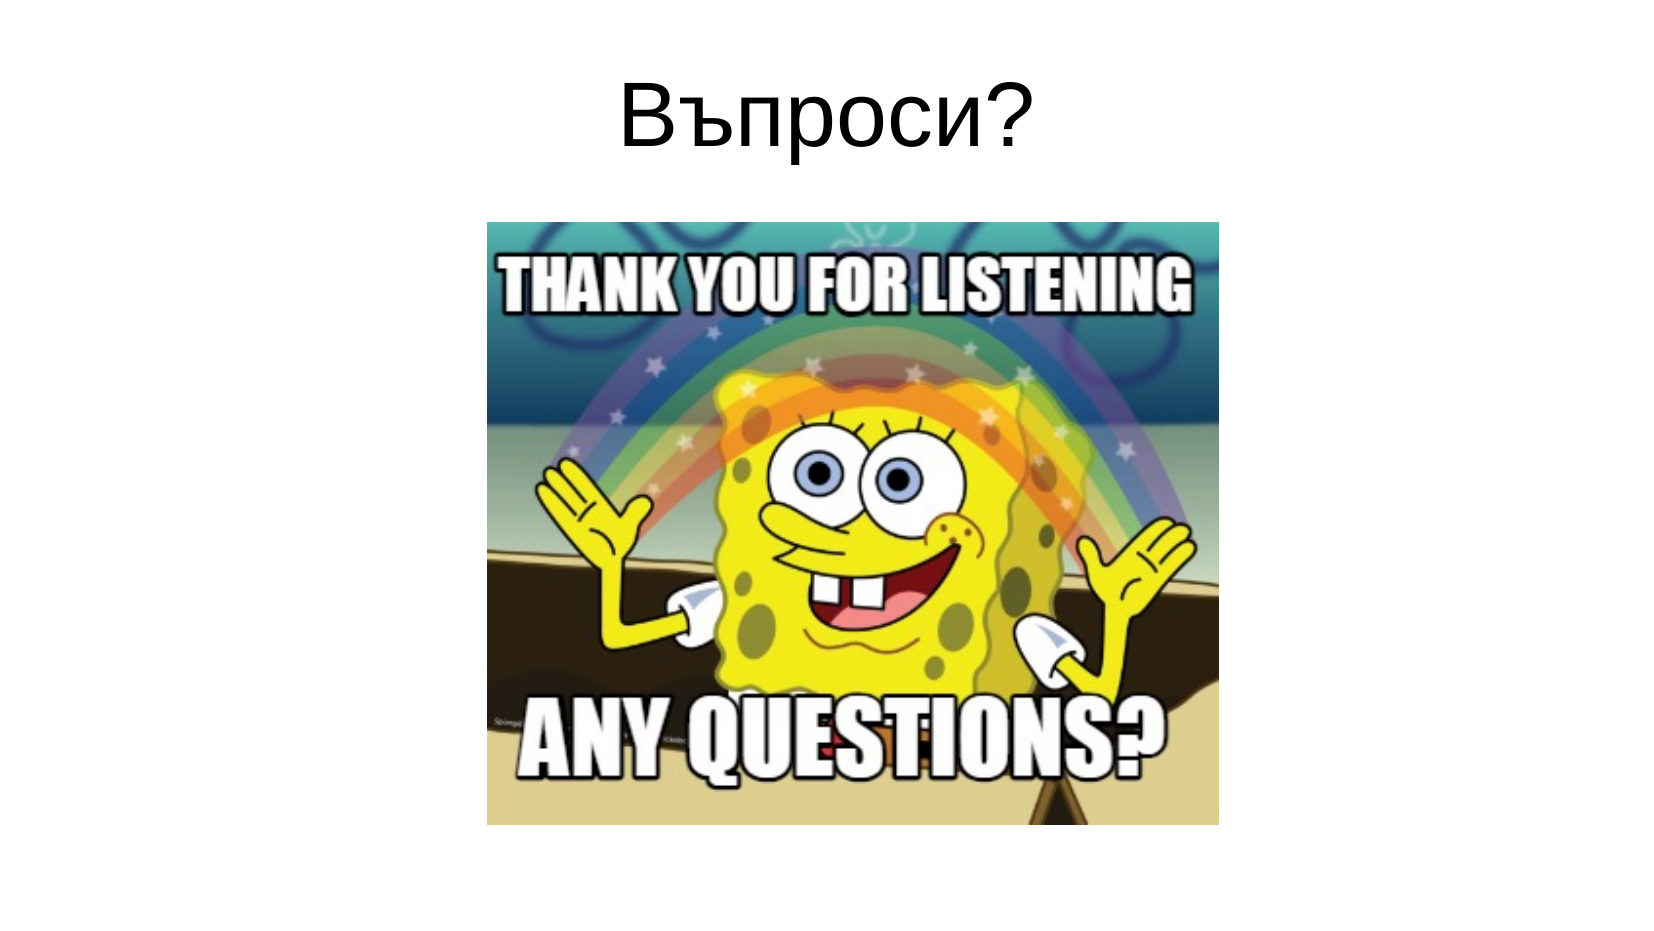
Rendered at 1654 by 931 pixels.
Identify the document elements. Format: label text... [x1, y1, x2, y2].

title Въпроси? [82, 37, 1571, 193]
picture [487, 222, 1219, 826]
